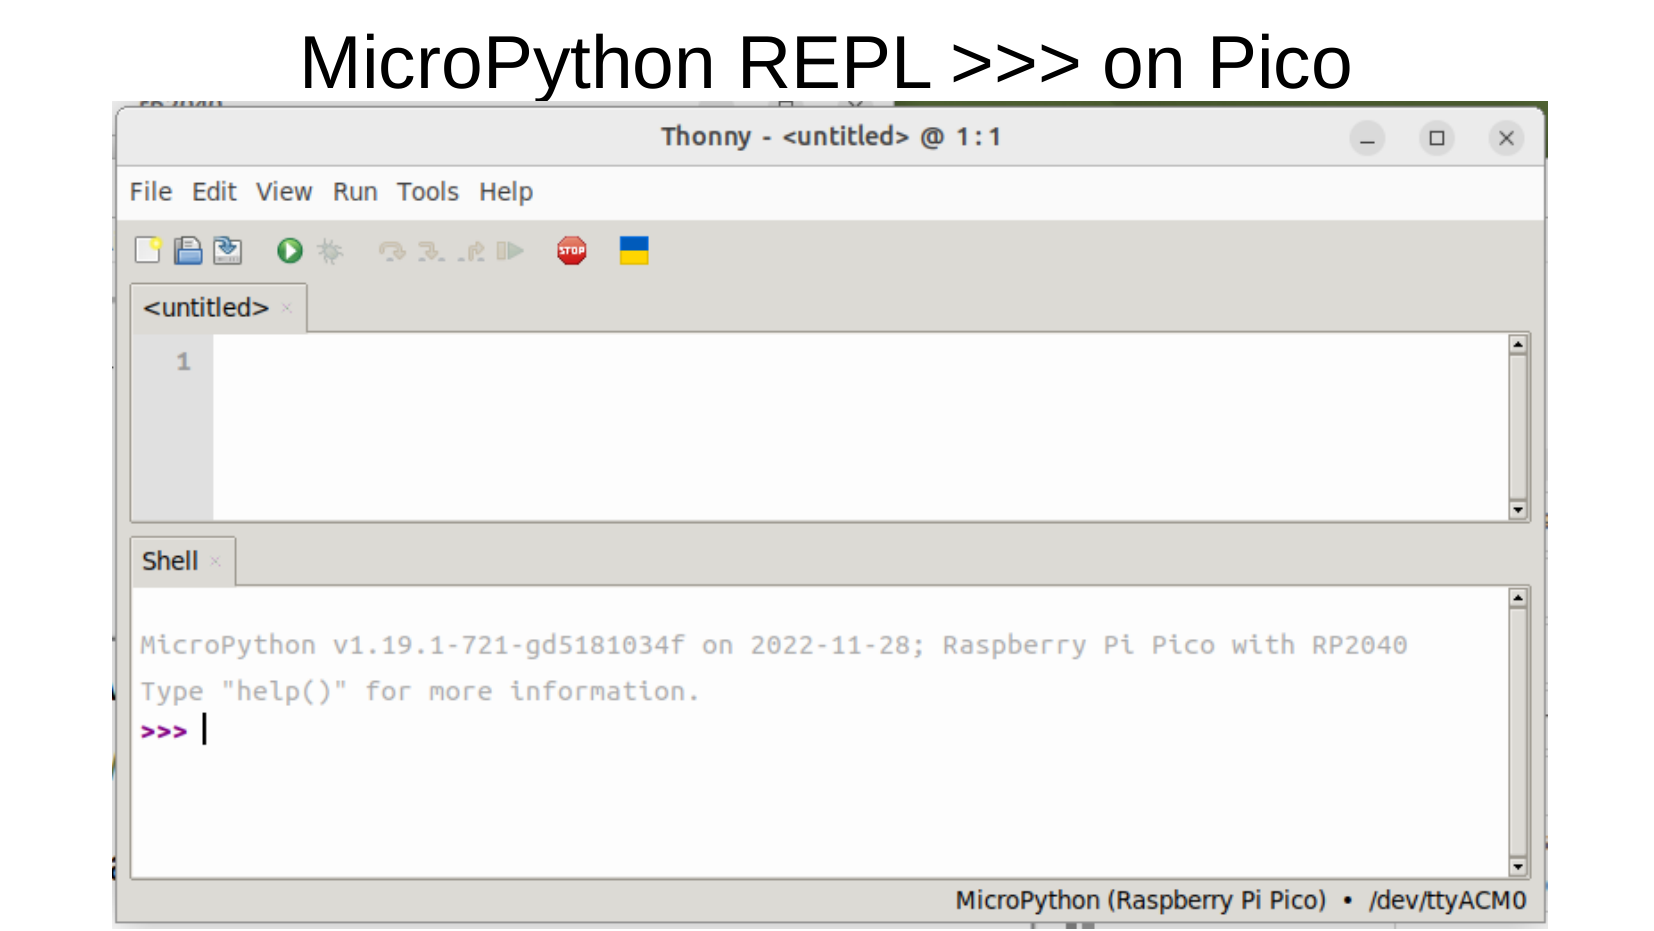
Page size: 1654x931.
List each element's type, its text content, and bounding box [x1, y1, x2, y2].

picture [112, 101, 1548, 929]
title MicroPython REPL >>> on Pico [82, 20, 1571, 105]
